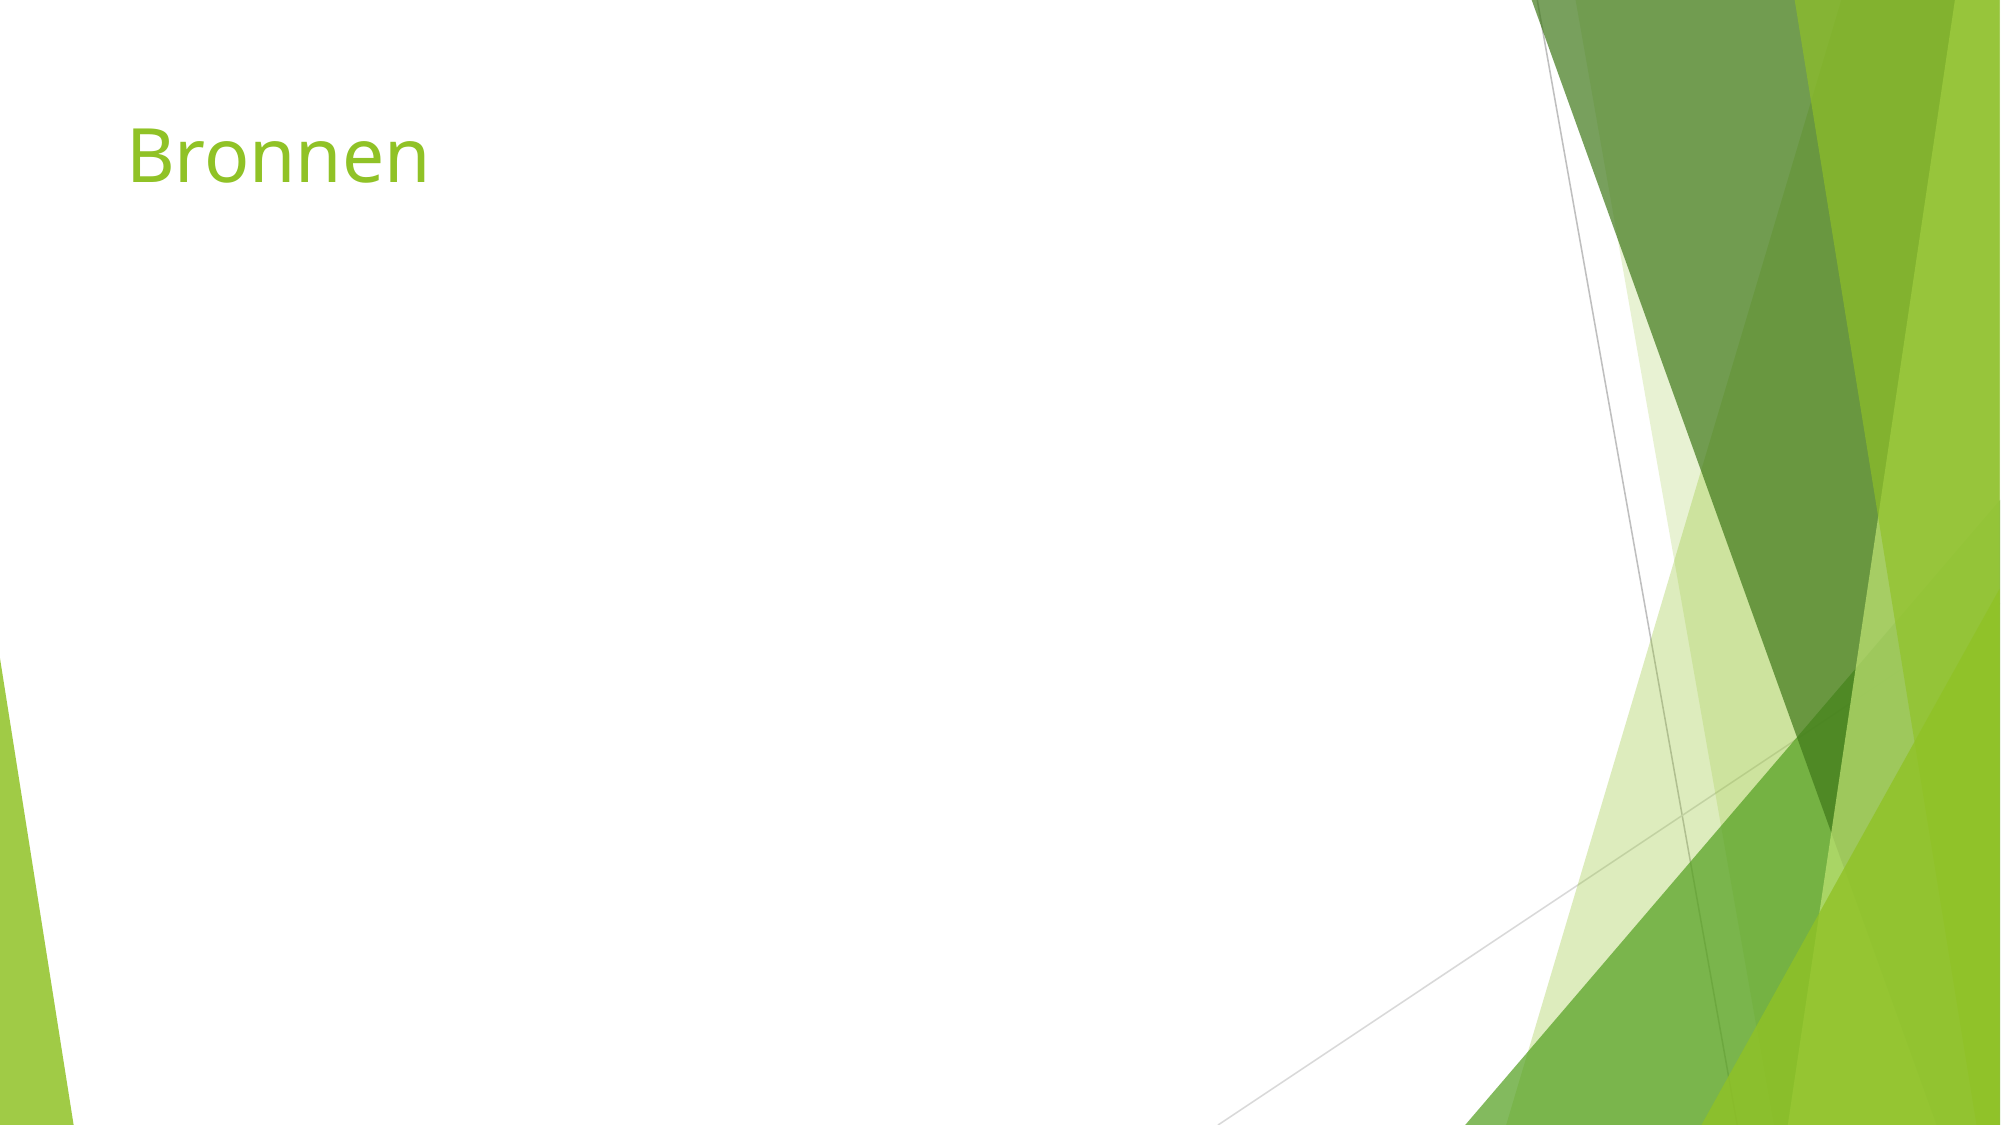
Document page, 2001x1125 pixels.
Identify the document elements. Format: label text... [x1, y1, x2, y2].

title Bronnen [111, 99, 1522, 317]
